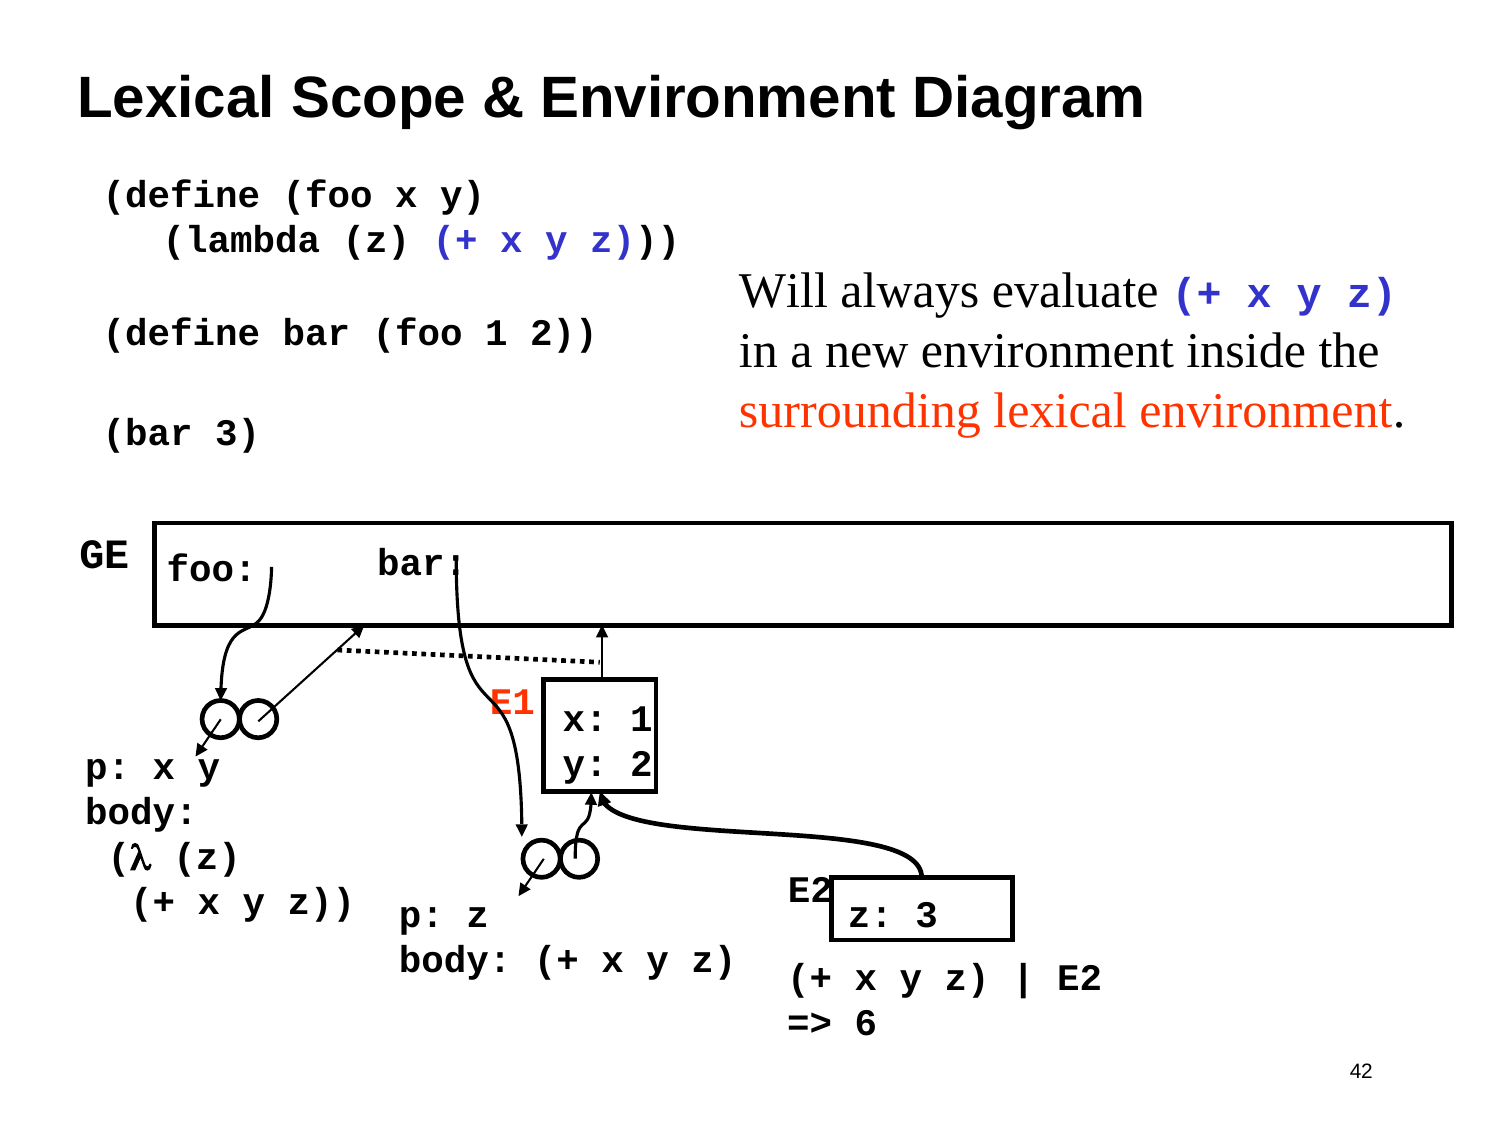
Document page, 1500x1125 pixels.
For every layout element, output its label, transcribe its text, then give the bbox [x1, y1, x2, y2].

text_box E1 [546, 682, 550, 731]
text_box bar: [362, 530, 483, 591]
text_box Lexical Scope & Environment Diagram [62, 24, 1338, 163]
text_box <number> [1025, 1049, 1388, 1101]
text_box (define bar (foo 1 2)) [87, 299, 724, 388]
text_box x: 1 y: 2 [547, 686, 654, 789]
text_box GE [64, 519, 145, 586]
text_box E1 [475, 669, 550, 731]
text_box foo: [151, 536, 272, 598]
text_box x: 1 y: 2 [658, 686, 668, 792]
text_box (+ x y z) | E2 => 6 [772, 945, 1118, 1051]
text_box E1 [475, 686, 508, 731]
text_box (bar 3) [87, 399, 725, 488]
text_box z: 3 [834, 882, 953, 938]
text_box p: z body: (+ x y z) [384, 882, 752, 989]
text_box Will always evaluate (+ x y z) in a new environment inside the surrounding lexical environment. [724, 249, 1421, 446]
text_box E2 [773, 857, 848, 918]
text_box p: x y body: ( (z) (+ x y z)) [70, 734, 371, 931]
text_box (define (foo x y) (lambda (z) (+ x y z))) [87, 162, 713, 276]
